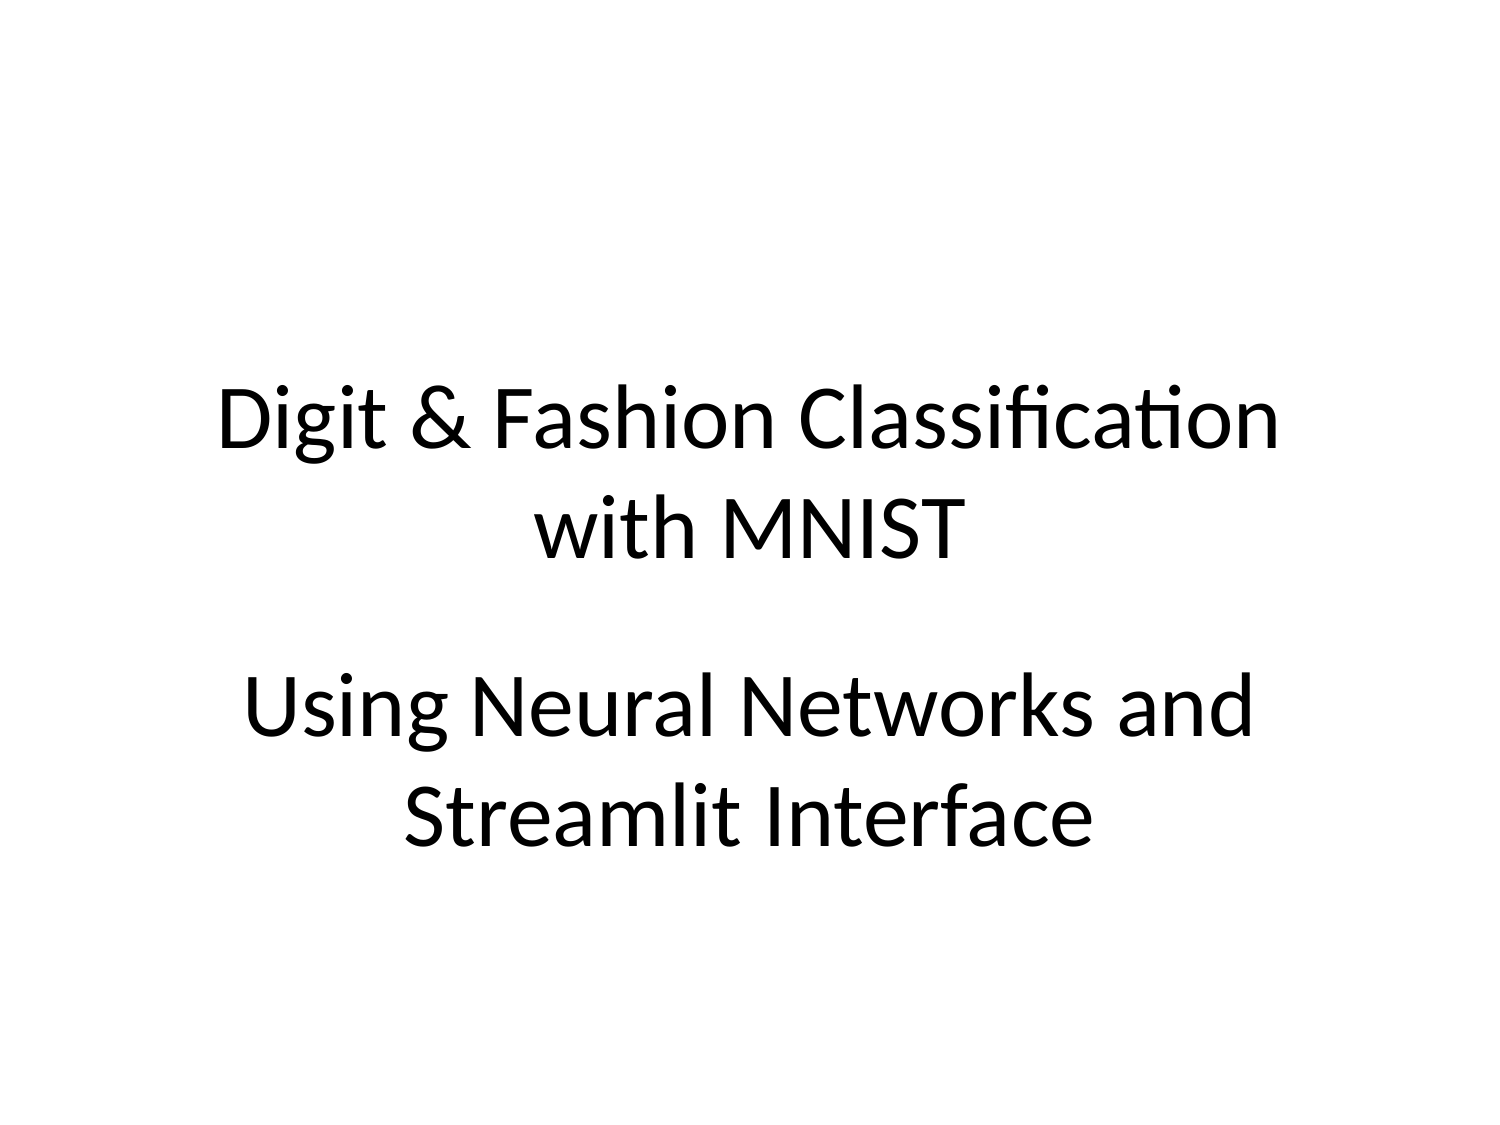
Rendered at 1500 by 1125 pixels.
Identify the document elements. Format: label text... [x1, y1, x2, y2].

subtitle Using Neural Networks and Streamlit Interface [225, 637, 1275, 925]
title Digit & Fashion Classification with MNIST [112, 349, 1388, 591]
